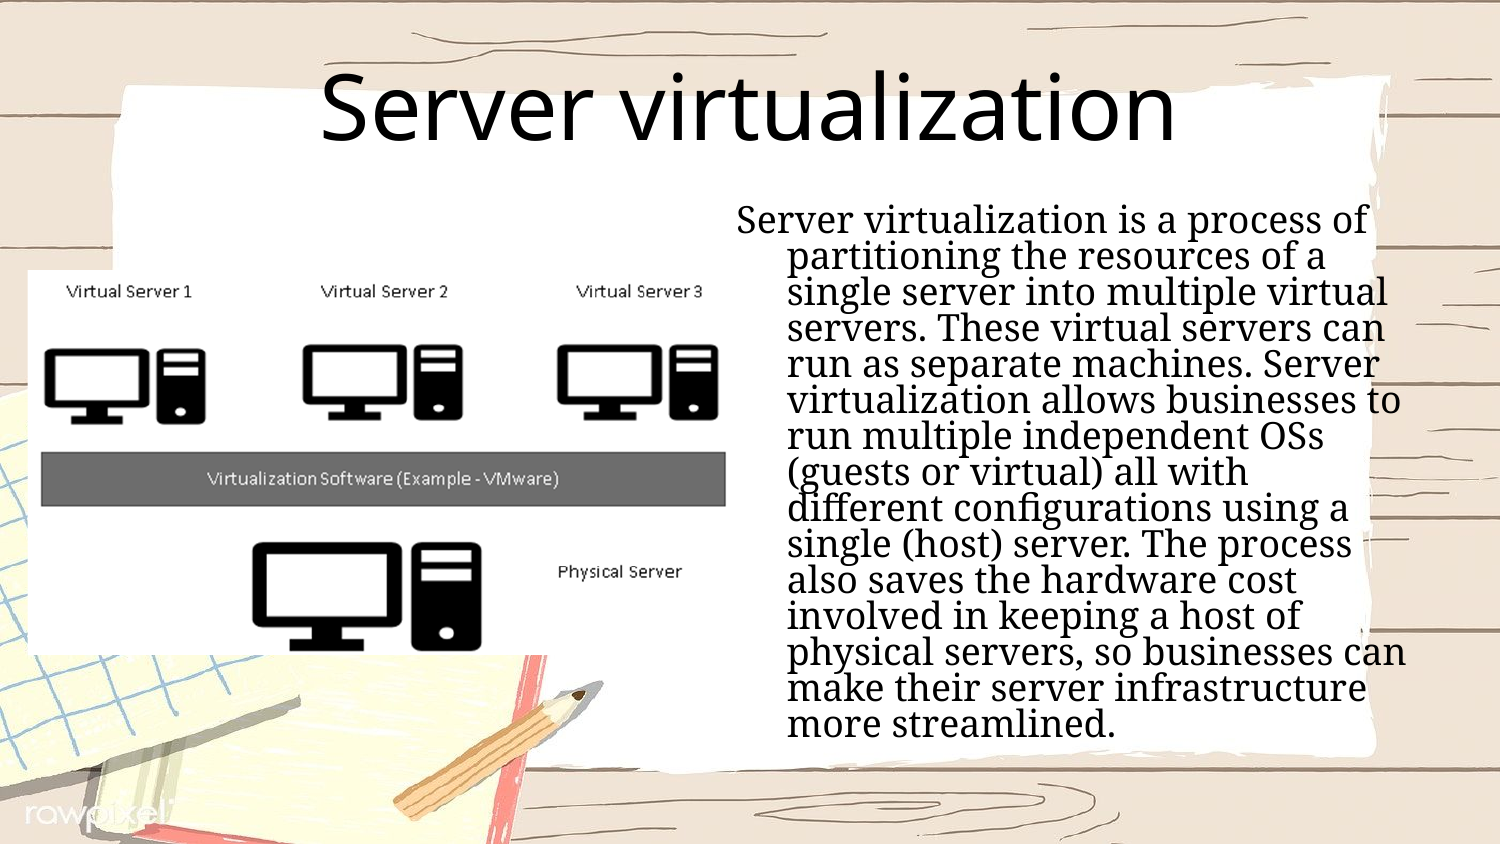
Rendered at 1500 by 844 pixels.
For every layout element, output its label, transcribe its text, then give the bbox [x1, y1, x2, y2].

picture [27, 270, 742, 655]
list Server virtualization is a process of partitioning the resources of a single server into multiple virtual servers. These virtual servers can run as separate machines. Server virtualization allows businesses to run multiple independent OSs (guests or virtual) all with different configurations using a single (host) server. The process also saves the hardware cost involved in keeping a host of physical servers, so businesses can make their server infrastructure more streamlined. [670, 196, 1426, 754]
title Server virtualization [75, 33, 1426, 175]
